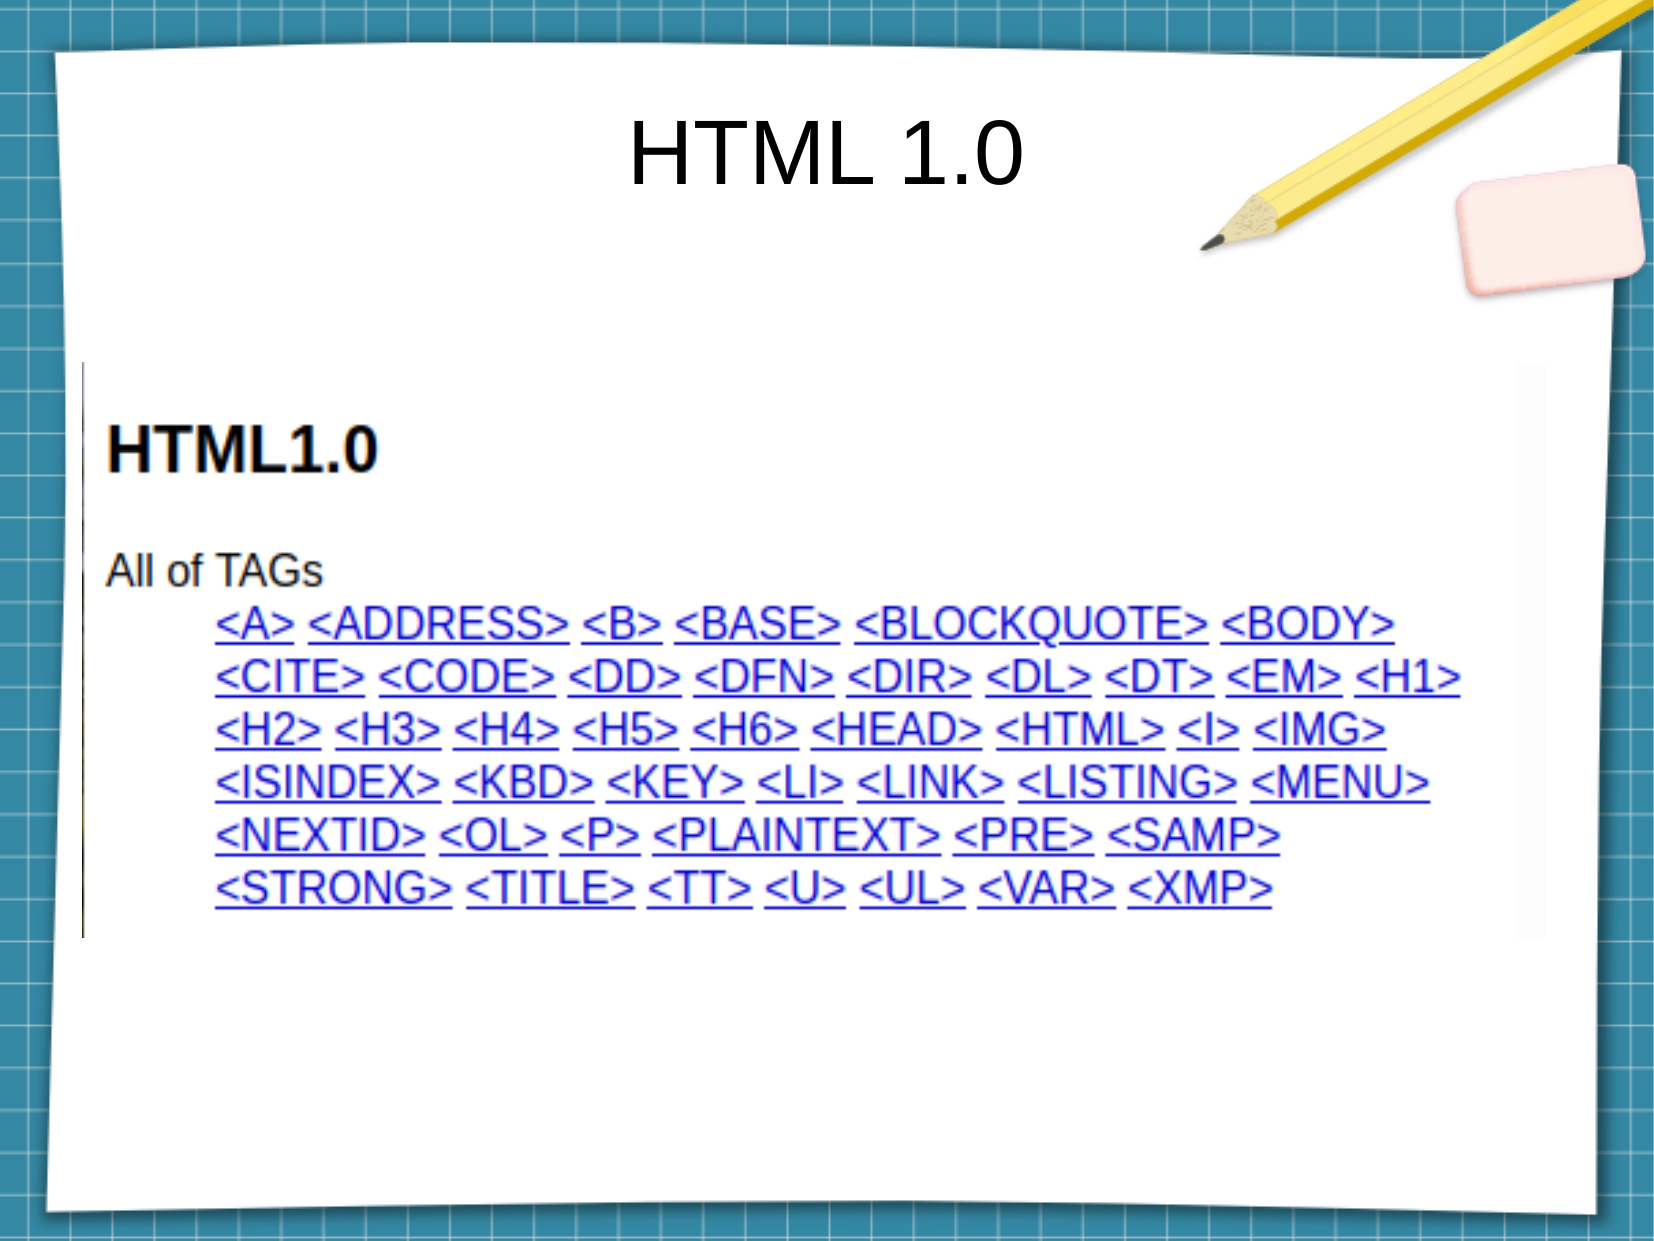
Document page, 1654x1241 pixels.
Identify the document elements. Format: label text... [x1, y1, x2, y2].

picture [0, 0, 1654, 1241]
title HTML 1.0 [82, 49, 1571, 257]
